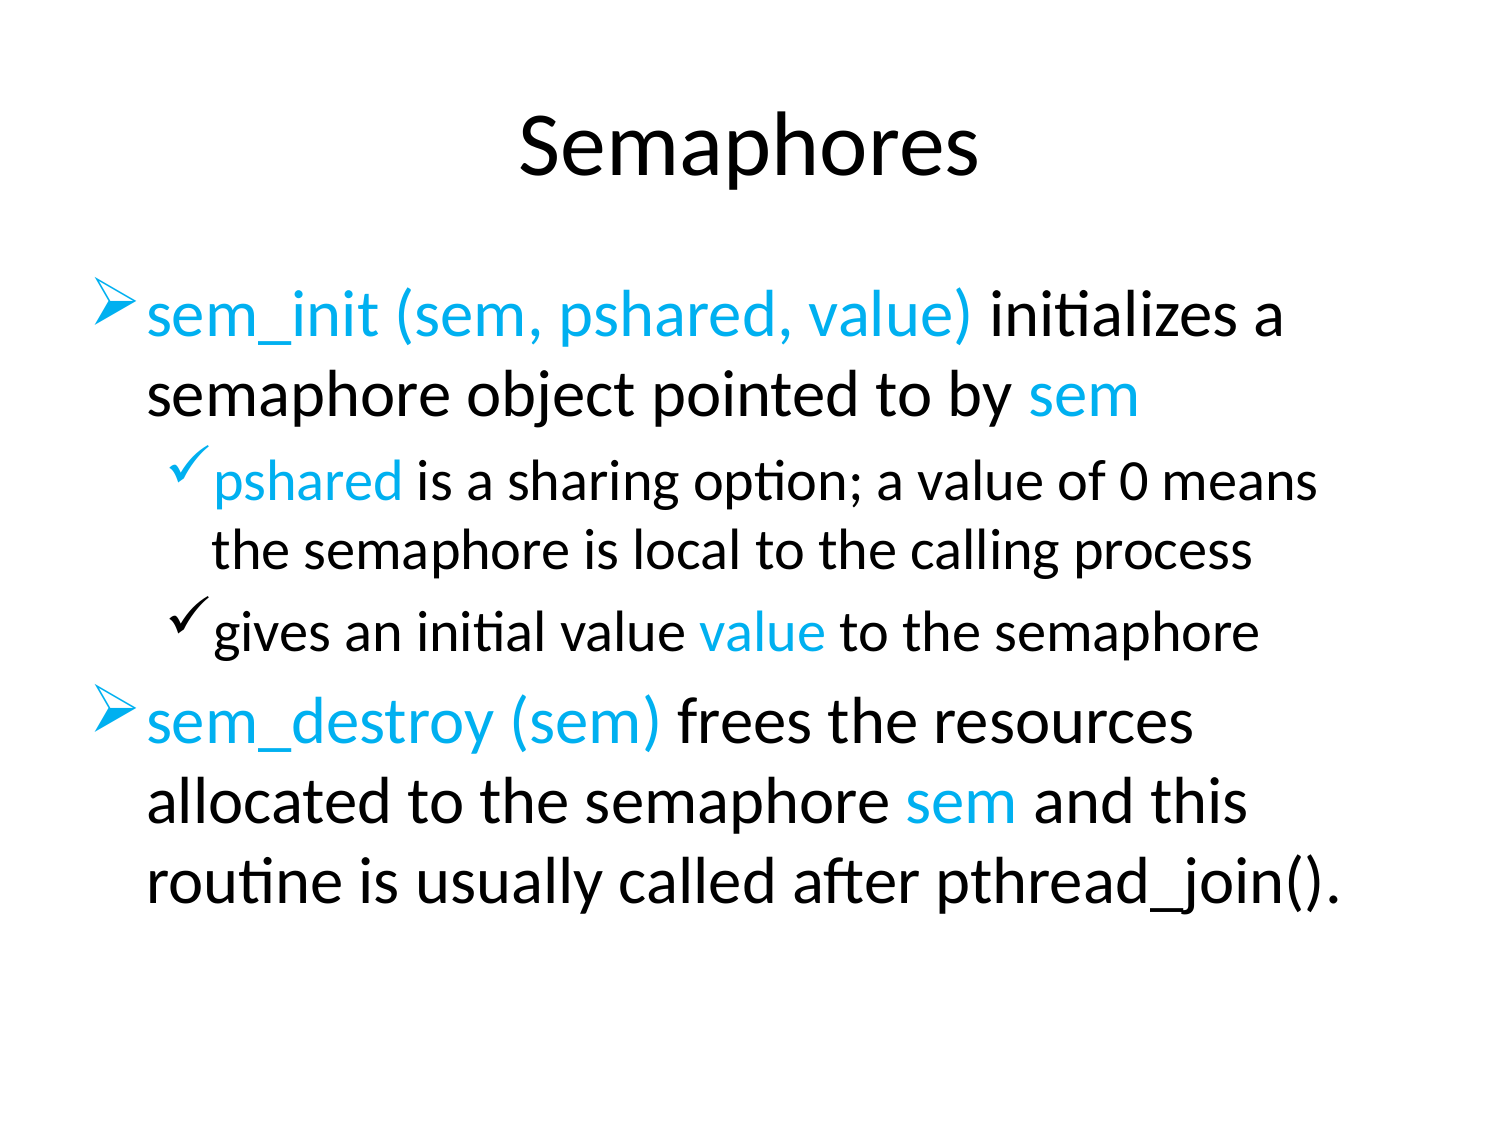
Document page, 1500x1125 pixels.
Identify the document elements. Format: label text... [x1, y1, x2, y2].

text_box Semaphores [75, 45, 1425, 233]
text_box sem_init (sem, pshared, value) initializes a semaphore object pointed to by sem pshared is a sharing option; a value of 0 means the semaphore is local to the calling process gives an initial value value to the semaphore sem_destroy (sem) frees the resources allocated to the semaphore sem and this routine is usually called after pthread_join(). [75, 262, 1425, 1005]
